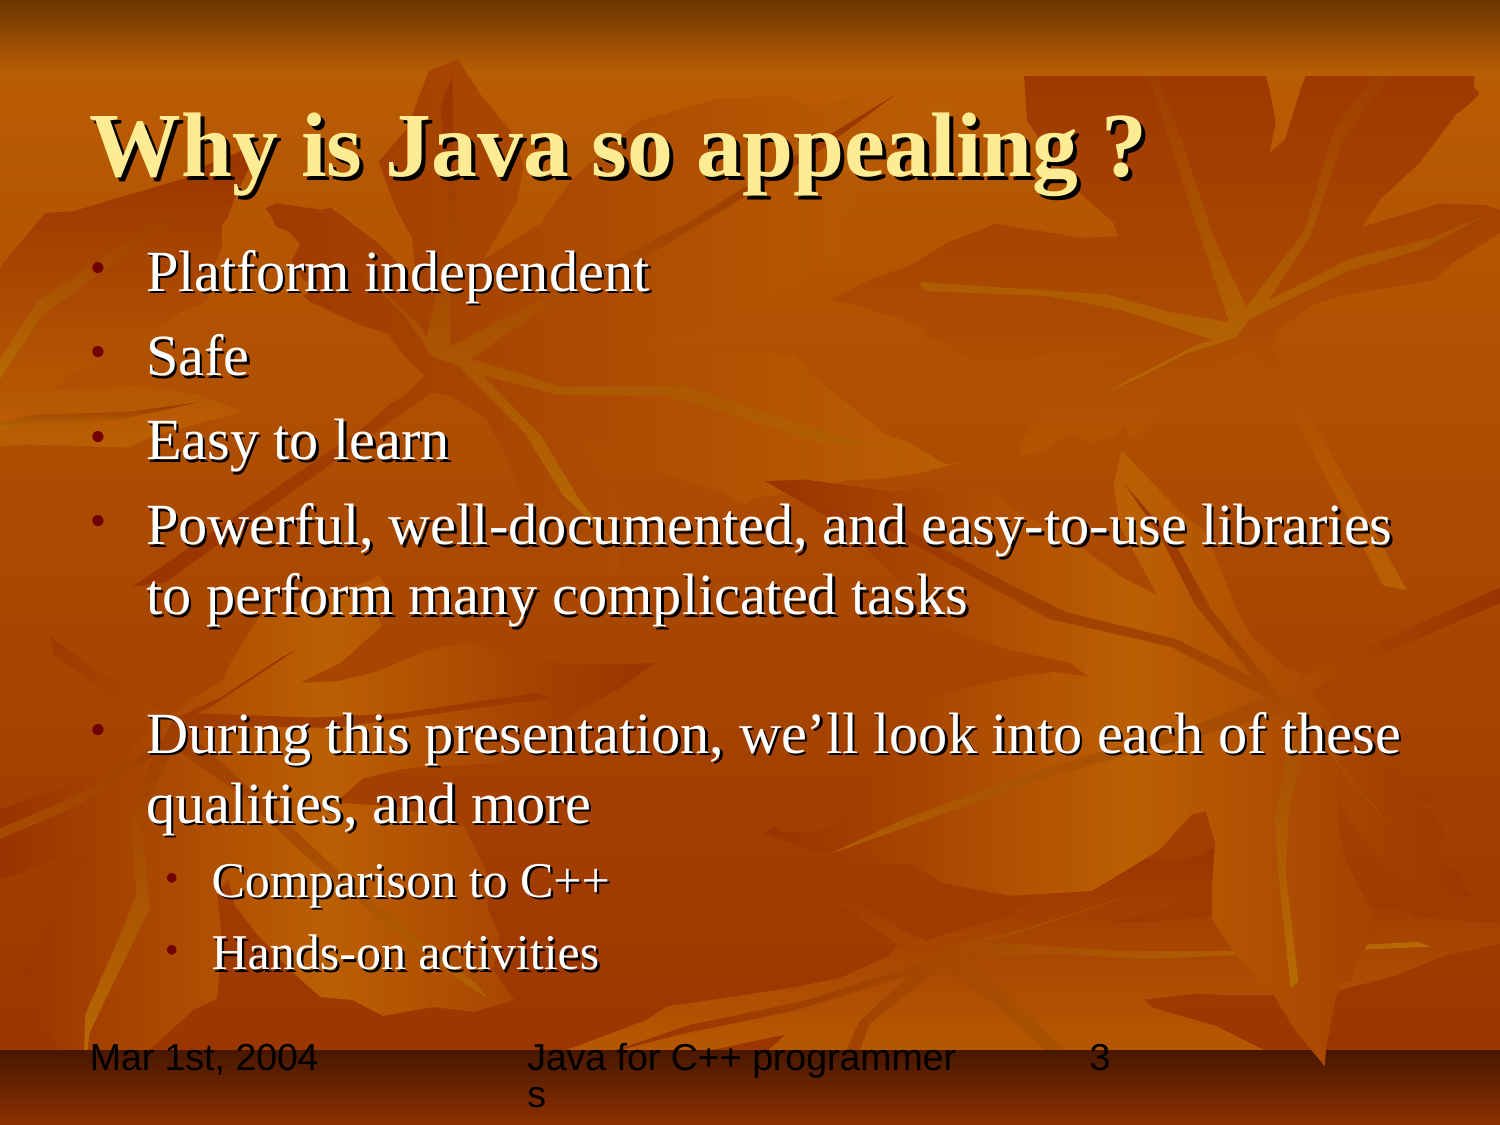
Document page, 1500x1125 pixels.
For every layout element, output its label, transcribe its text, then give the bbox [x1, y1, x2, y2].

list Platform independent Safe Easy to learn Powerful, well-documented, and easy-to-use libraries to perform many complicated tasks During this presentation, we’ll look into each of these qualities, and more Comparison to C++ Hands-on activities [75, 224, 1426, 988]
title Why is Java so appealing ? [75, 45, 1426, 224]
